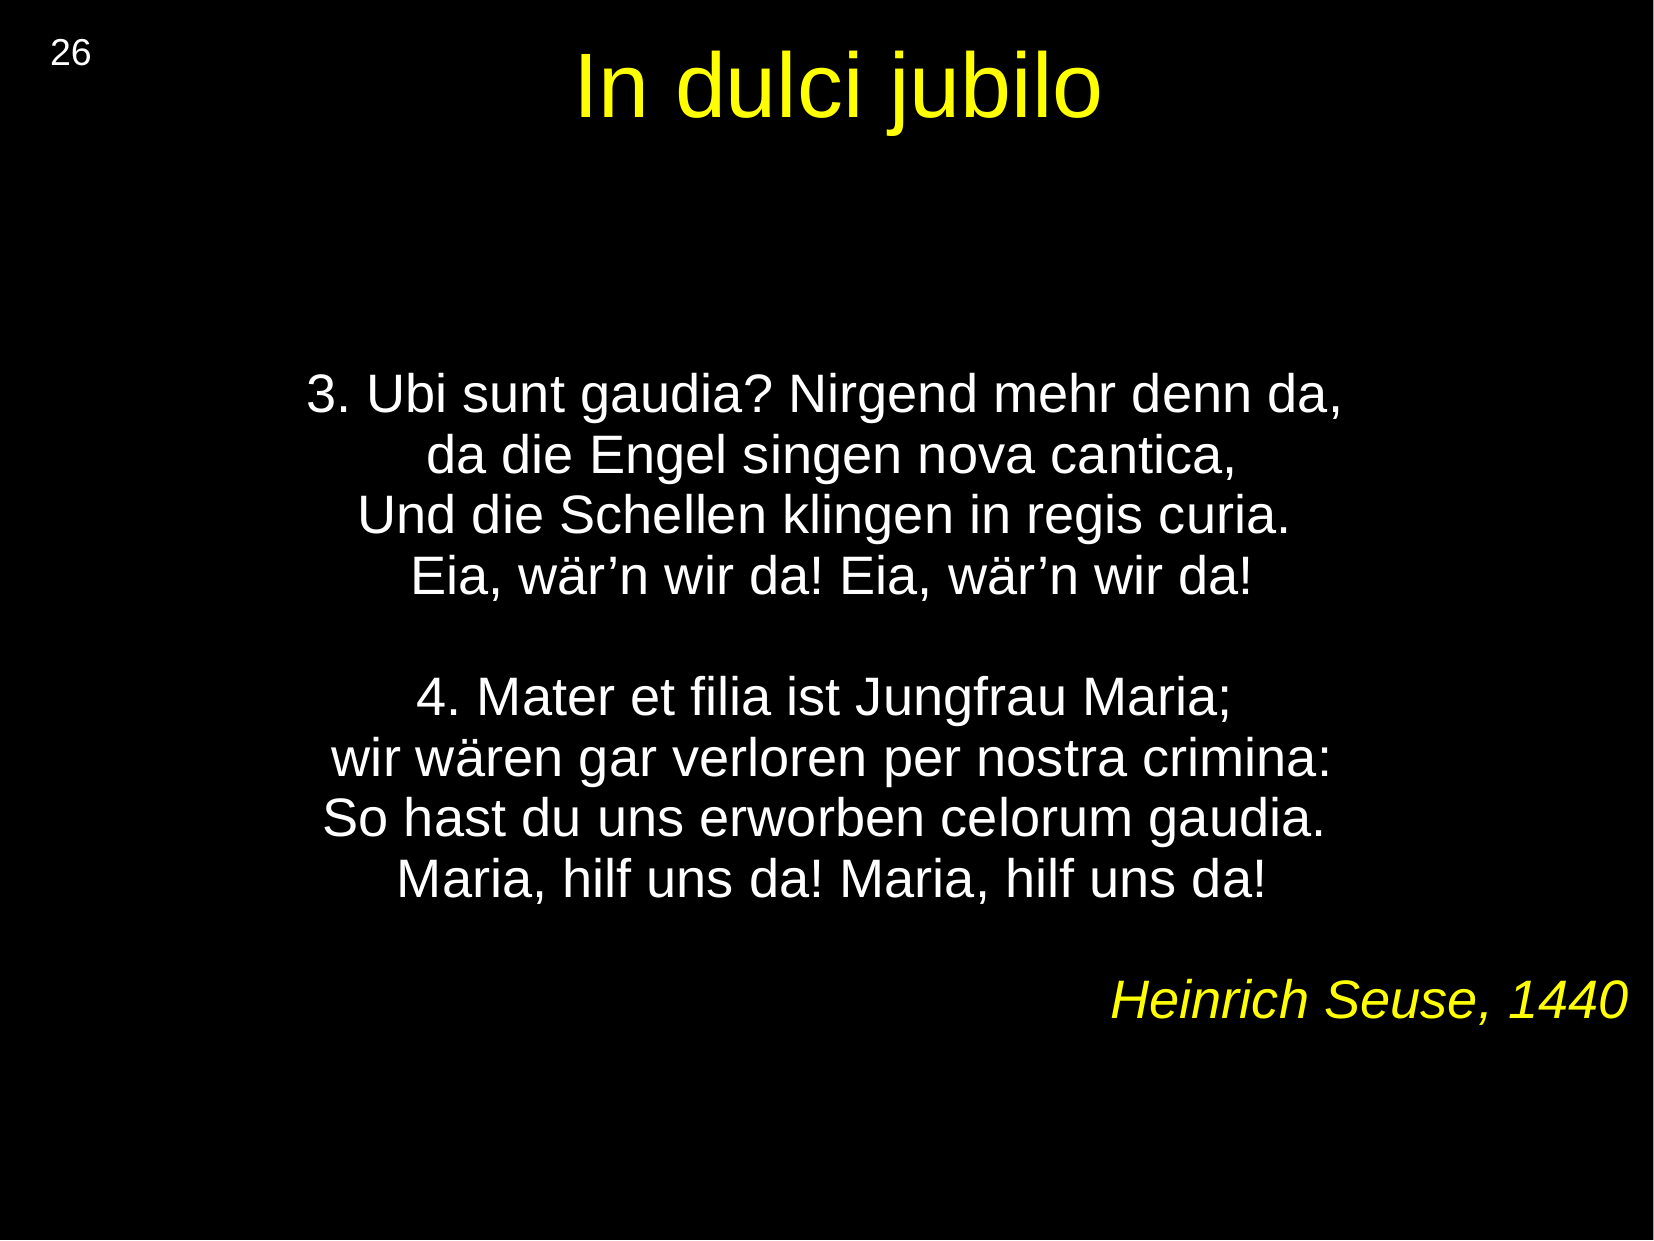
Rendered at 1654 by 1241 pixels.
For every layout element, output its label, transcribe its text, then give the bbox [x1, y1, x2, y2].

list 3. Ubi sunt gaudia? Nirgend mehr denn da, da die Engel singen nova cantica, Und die Schellen klingen in regis curia. Eia, wär’n wir da! Eia, wär’n wir da! 4. Mater et filia ist Jungfrau Maria; wir wären gar verloren per nostra crimina: So hast du uns erworben celorum gaudia. Maria, hilf uns da! Maria, hilf uns da! Heinrich Seuse, 1440 [35, 177, 1630, 1217]
title In dulci jubilo [94, 5, 1583, 166]
text_box 26 [35, 23, 130, 81]
